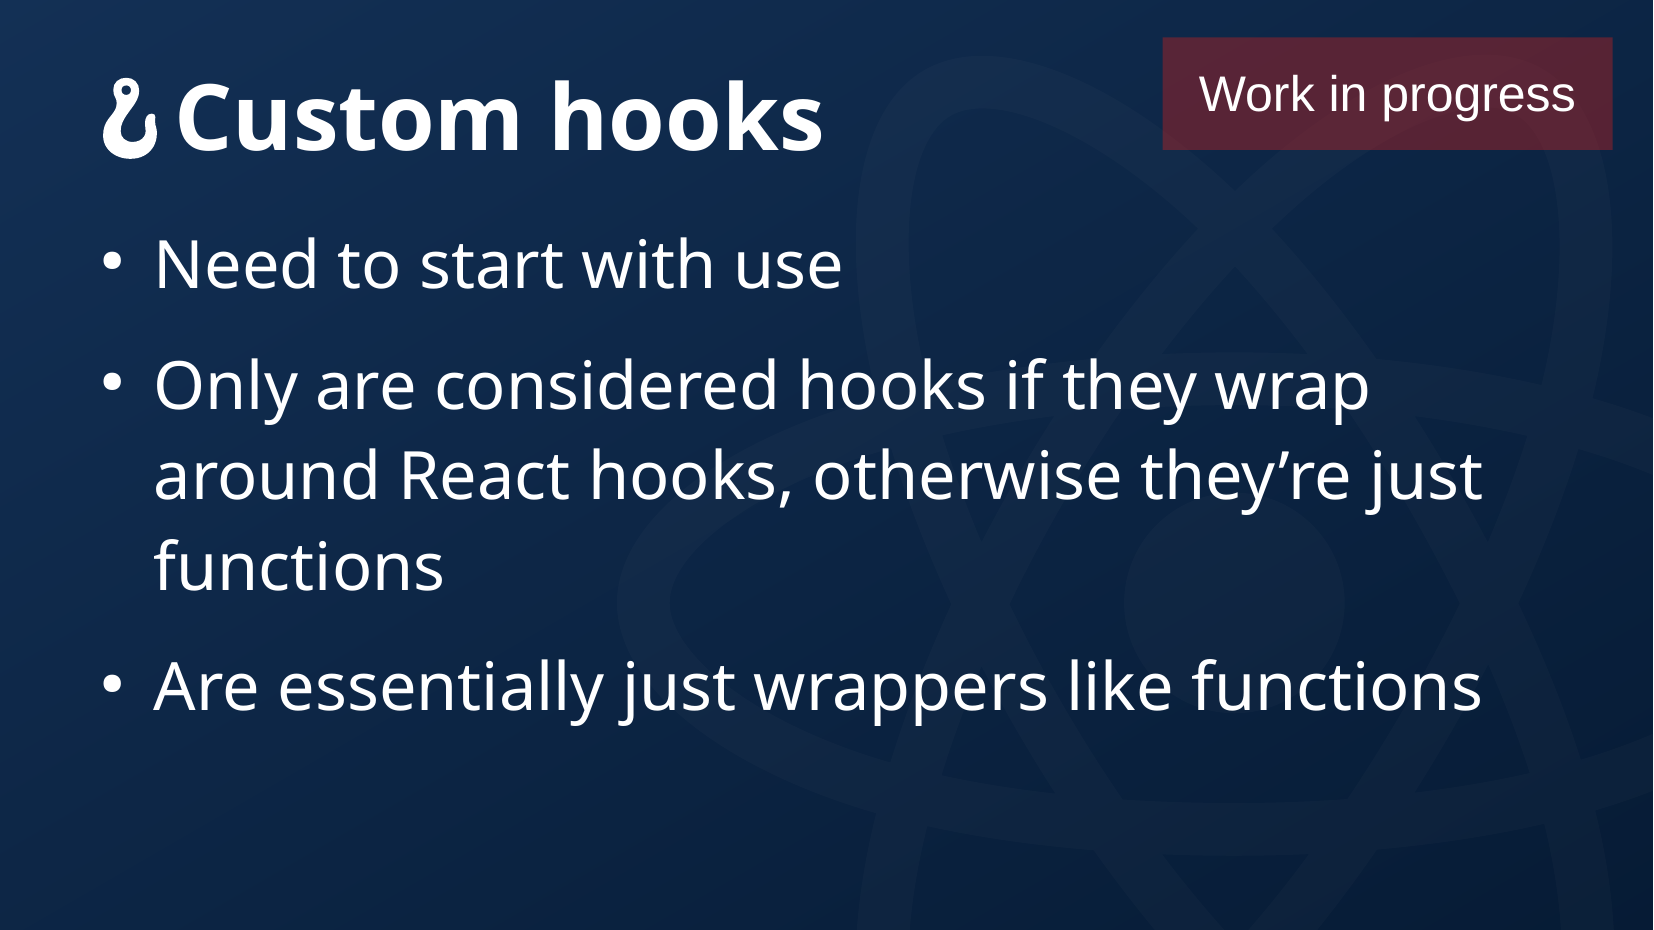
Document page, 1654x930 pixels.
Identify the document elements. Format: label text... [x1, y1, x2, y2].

list Need to start with use Only are considered hooks if they wrap around React hooks, otherwise they’re just functions Are essentially just wrappers like functions [82, 217, 1571, 757]
title 🪝Custom hooks [82, 37, 1571, 193]
text_box Work in progress [1162, 37, 1613, 150]
